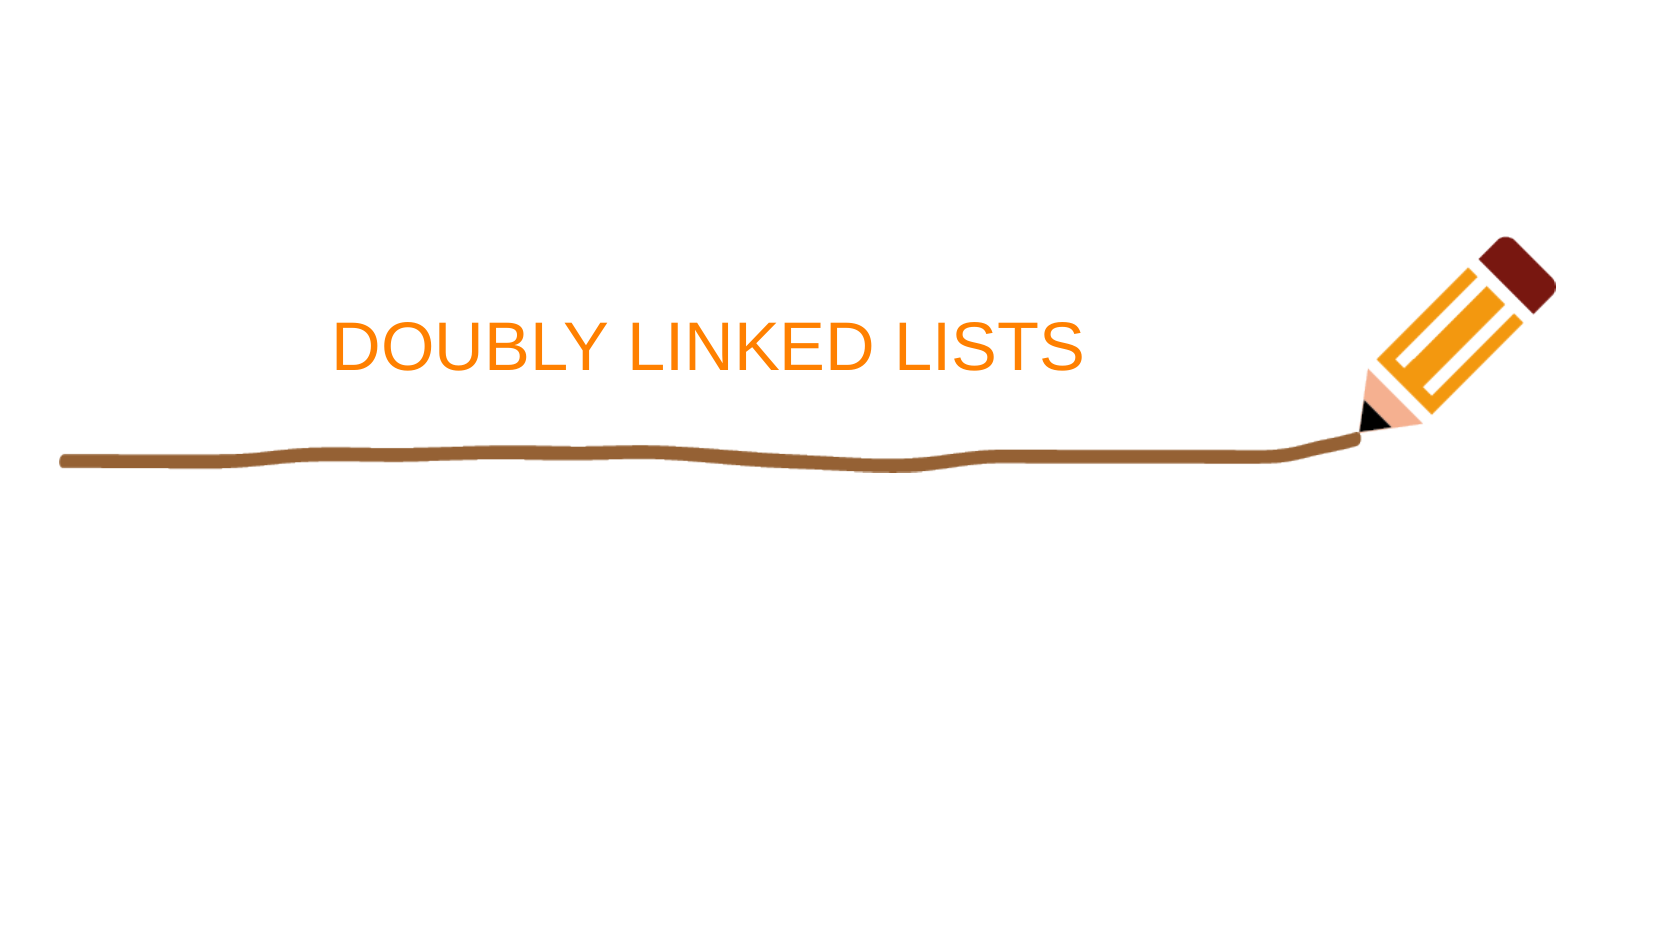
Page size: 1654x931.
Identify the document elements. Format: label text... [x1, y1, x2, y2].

title DOUBLY LINKED LISTS [88, 265, 1329, 429]
picture [59, 236, 1556, 473]
